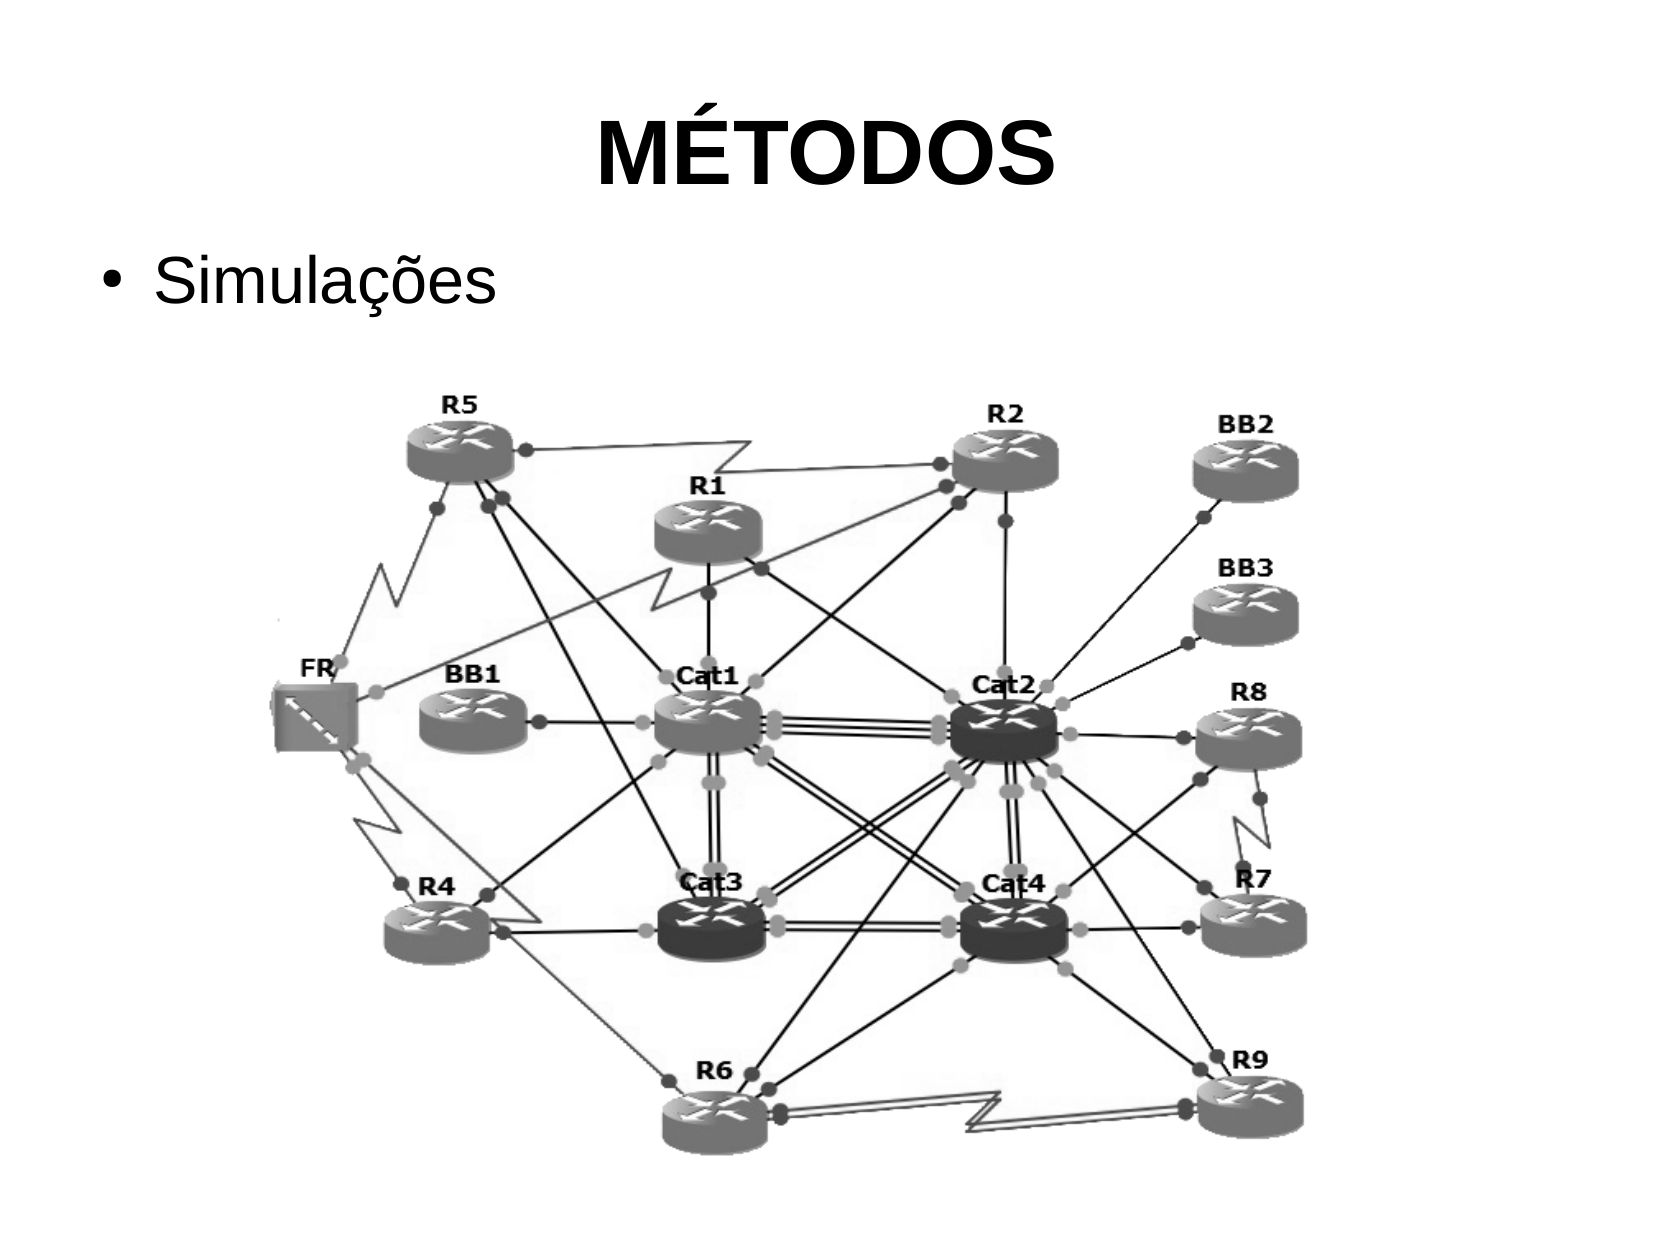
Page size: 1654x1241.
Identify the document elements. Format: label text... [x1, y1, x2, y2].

picture [265, 330, 1365, 1199]
title MÉTODOS [82, 49, 1571, 242]
list Simulações [82, 242, 1571, 603]
